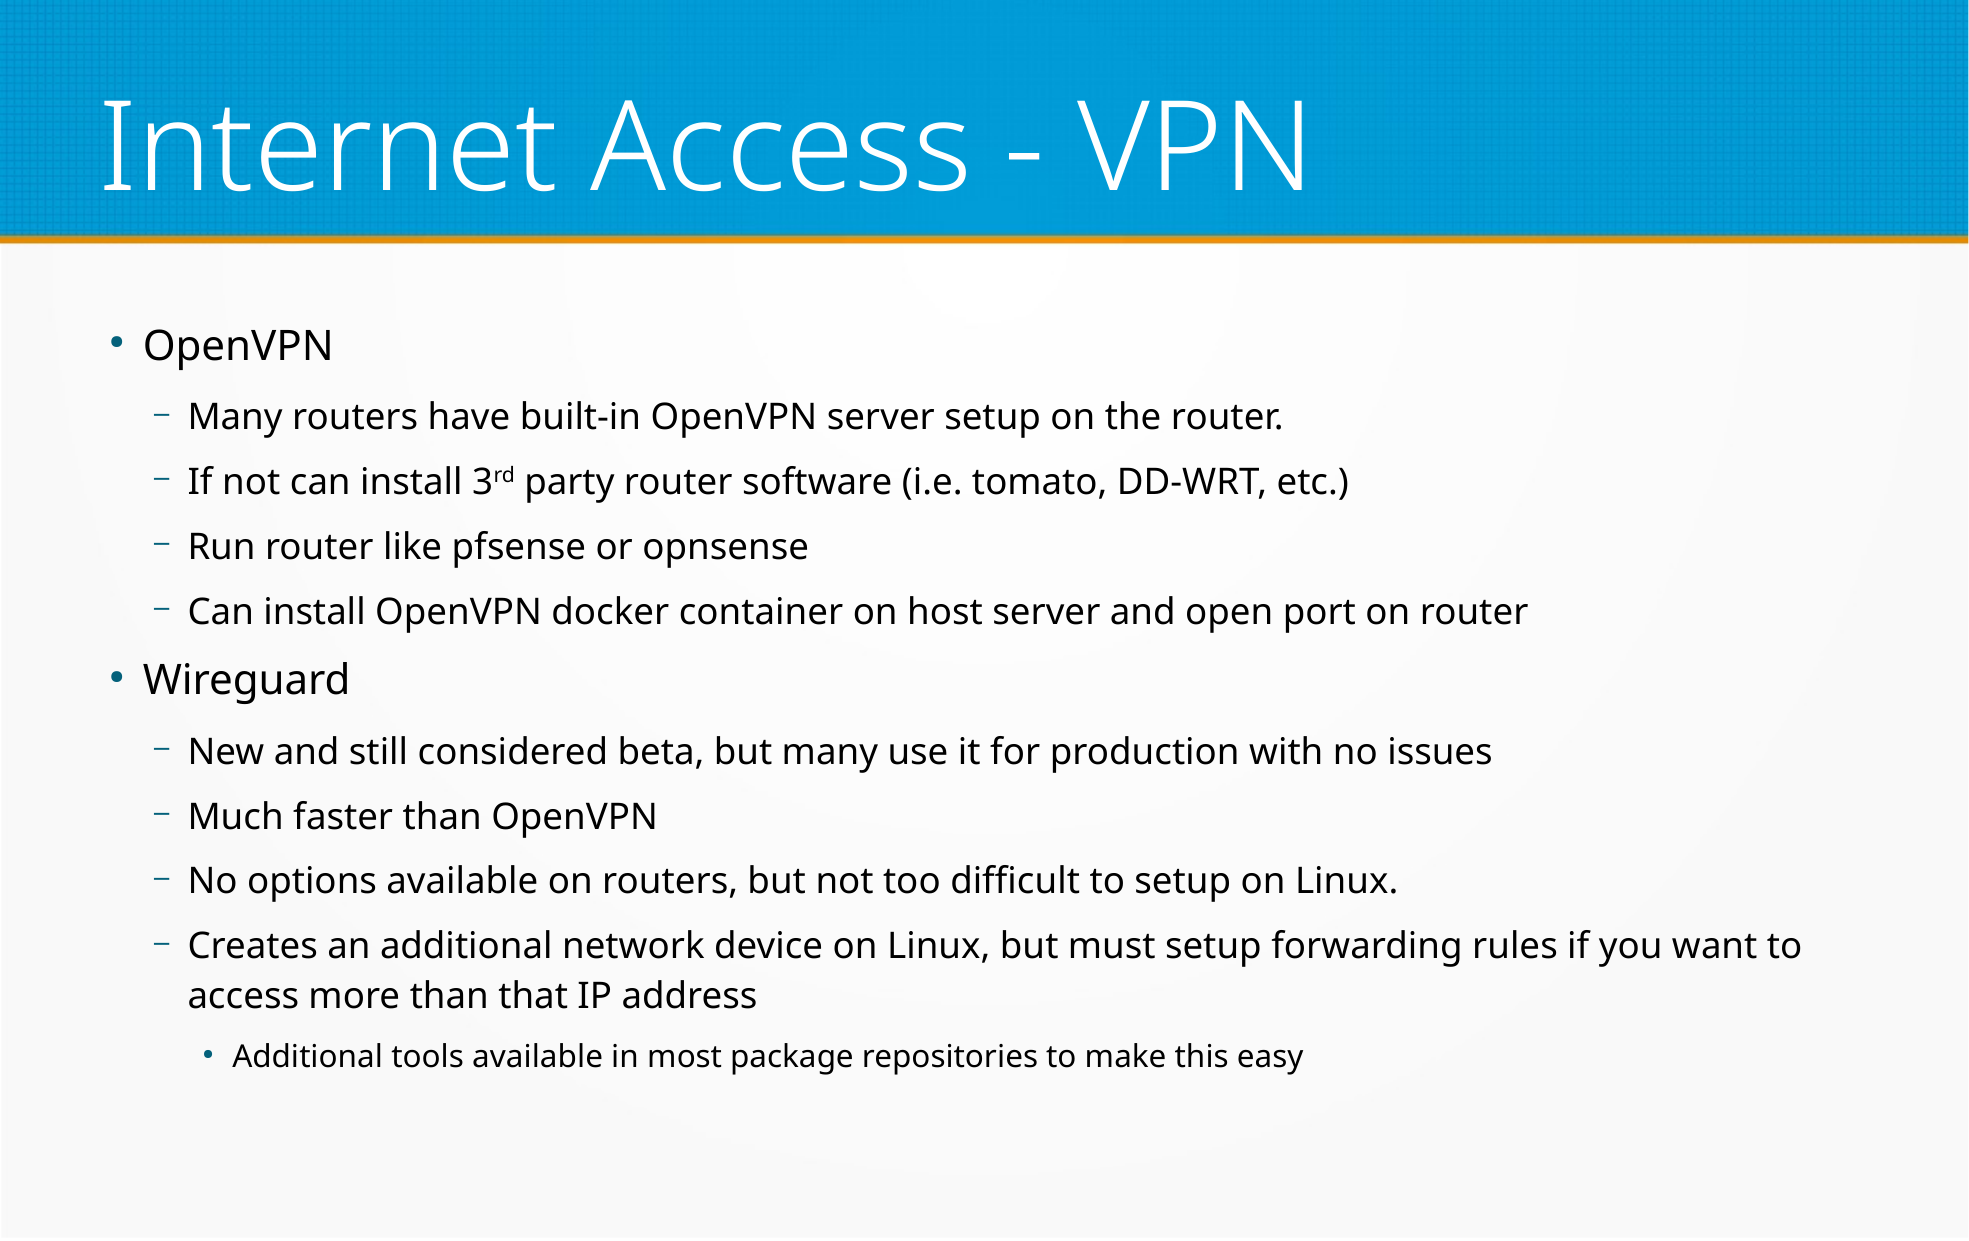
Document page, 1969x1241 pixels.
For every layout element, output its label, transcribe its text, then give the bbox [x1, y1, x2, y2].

title Internet Access - VPN [98, 19, 1870, 227]
list OpenVPN Many routers have built-in OpenVPN server setup on the router. If not can install 3rd party router software (i.e. tomato, DD-WRT, etc.) Run router like pfsense or opnsense Can install OpenVPN docker container on host server and open port on router Wireguard New and still considered beta, but many use it for production with no issues Much faster than OpenVPN No options available on routers, but not too difficult to setup on Linux. Creates an additional network device on Linux, but must setup forwarding rules if you want to access more than that IP address Additional tools available in most package repositories to make this easy [98, 315, 1861, 1081]
picture [0, 233, 1969, 1241]
